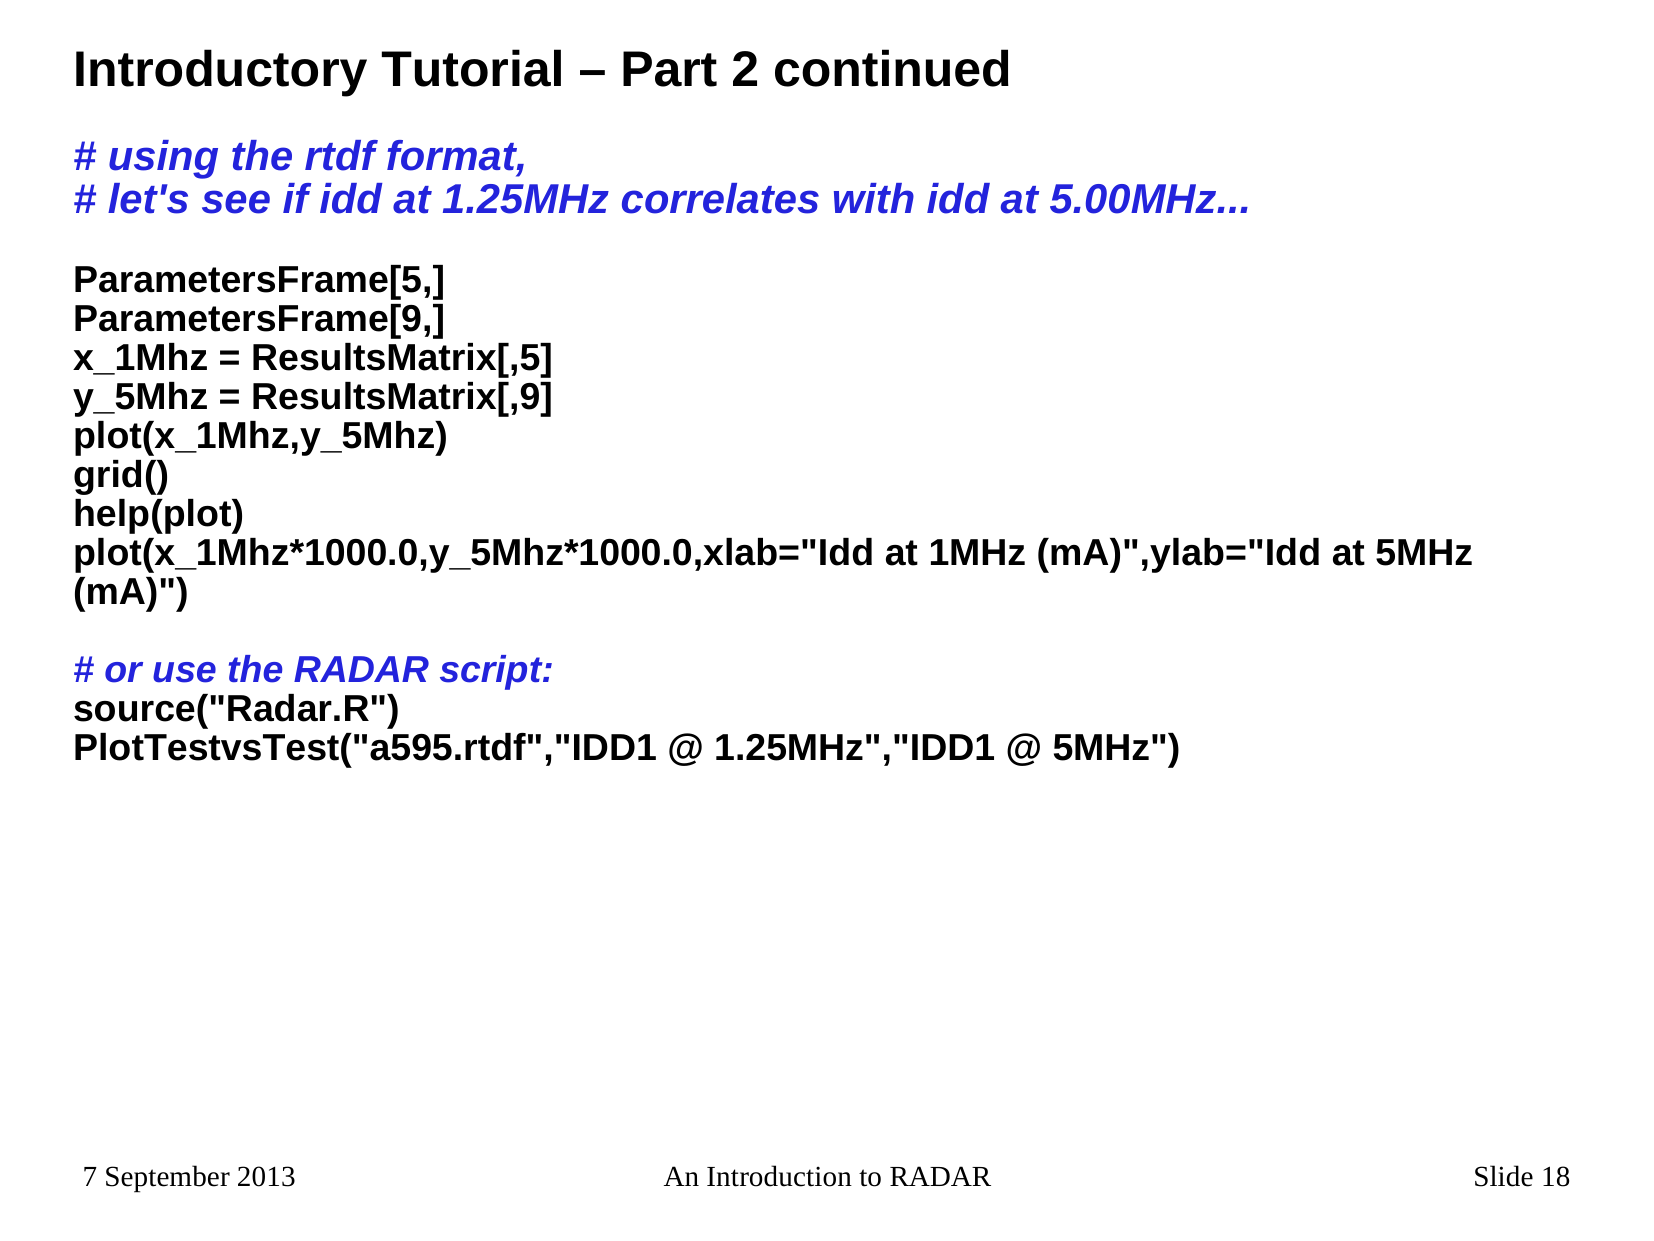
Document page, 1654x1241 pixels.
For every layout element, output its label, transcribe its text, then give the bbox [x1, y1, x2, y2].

text_box Introductory Tutorial – Part 2 continued # using the rtdf format, # let's see if idd at 1.25MHz correlates with idd at 5.00MHz... ParametersFrame[5,] ParametersFrame[9,] x_1Mhz = ResultsMatrix[,5] y_5Mhz = ResultsMatrix[,9] plot(x_1Mhz,y_5Mhz) grid() help(plot) plot(x_1Mhz*1000.0,y_5Mhz*1000.0,xlab="Idd at 1MHz (mA)",ylab="Idd at 5MHz (mA)") # or use the RADAR script: source("Radar.R") PlotTestvsTest("a595.rtdf","IDD1 @ 1.25MHz","IDD1 @ 5MHz") [58, 37, 1613, 937]
